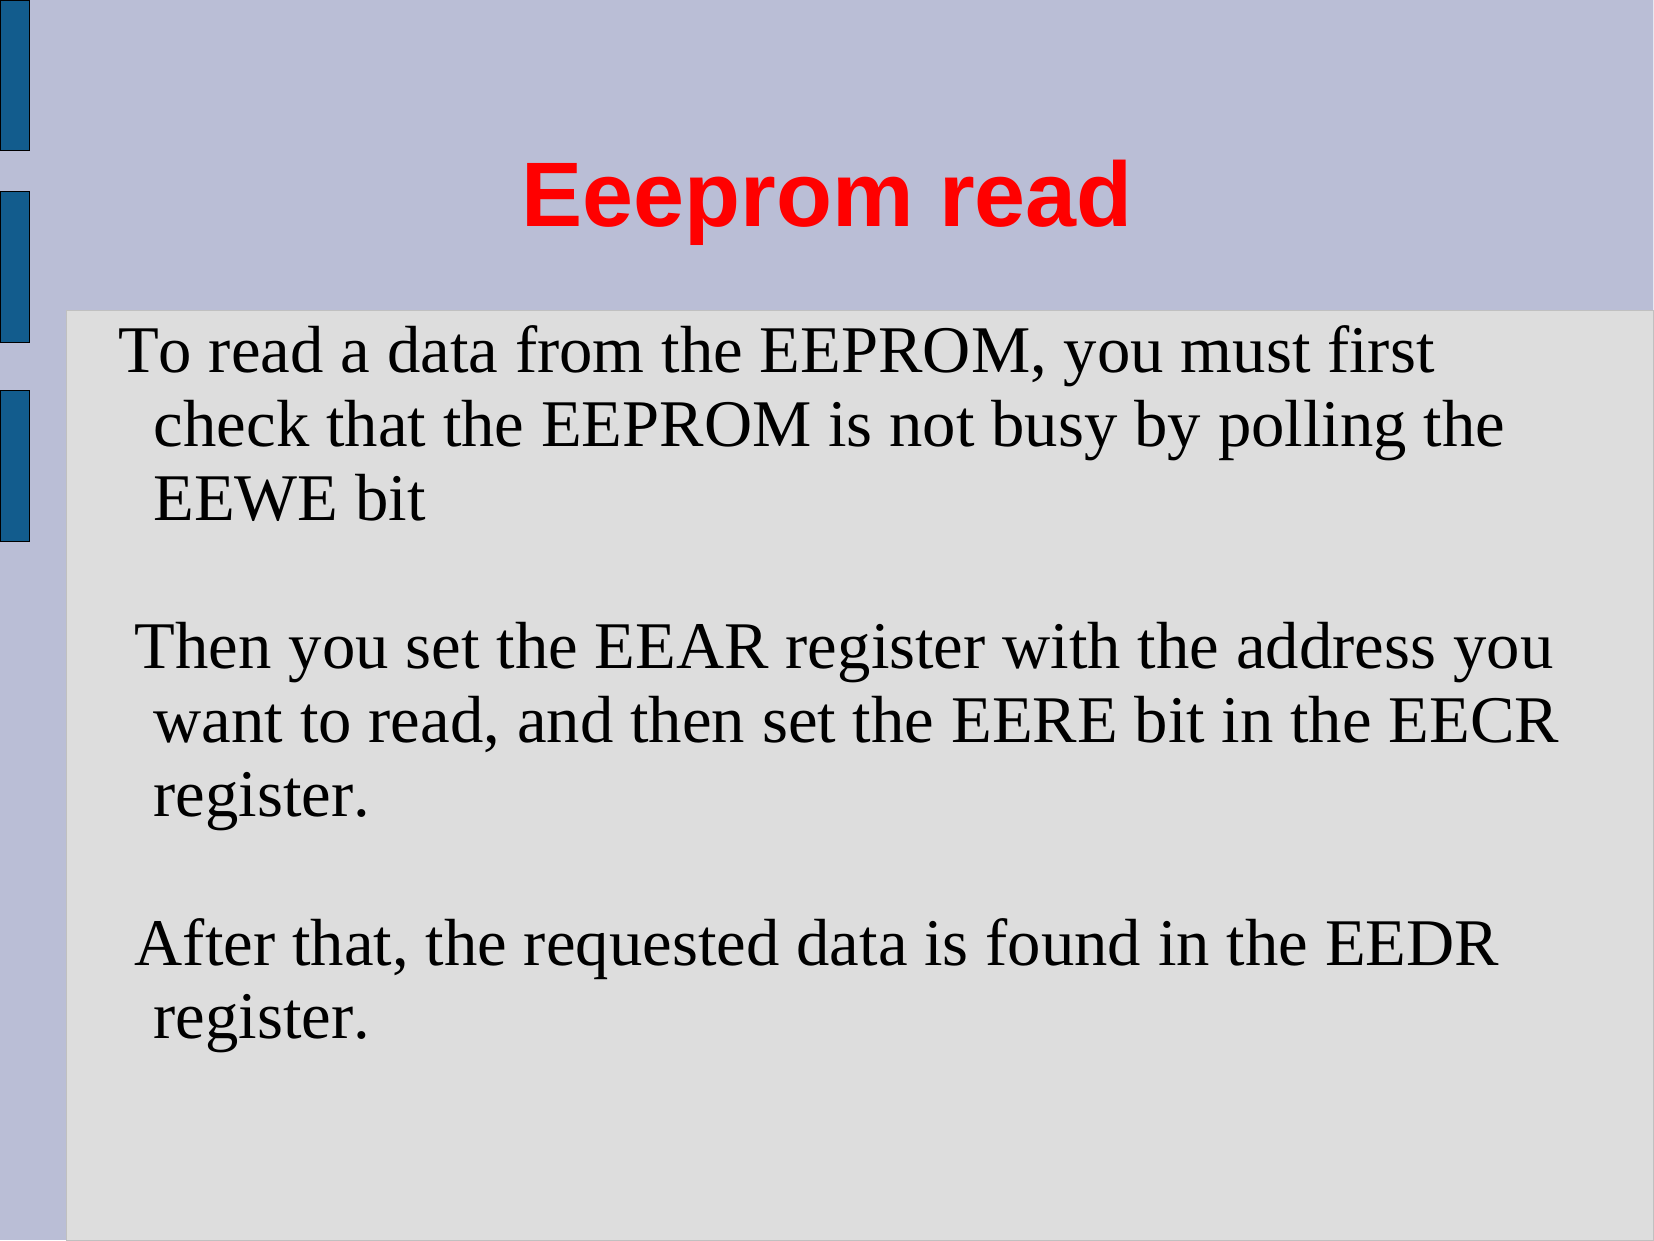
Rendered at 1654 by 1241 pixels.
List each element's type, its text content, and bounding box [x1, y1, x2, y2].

title Eeeprom read [121, 91, 1534, 299]
subtitle To read a data from the EEPROM, you must first check that the EEPROM is not busy by polling the EEWE bit Then you set the EEAR register with the address you want to read, and then set the EERE bit in the EECR register. After that, the requested data is found in the EEDR register. [82, 308, 1571, 1206]
